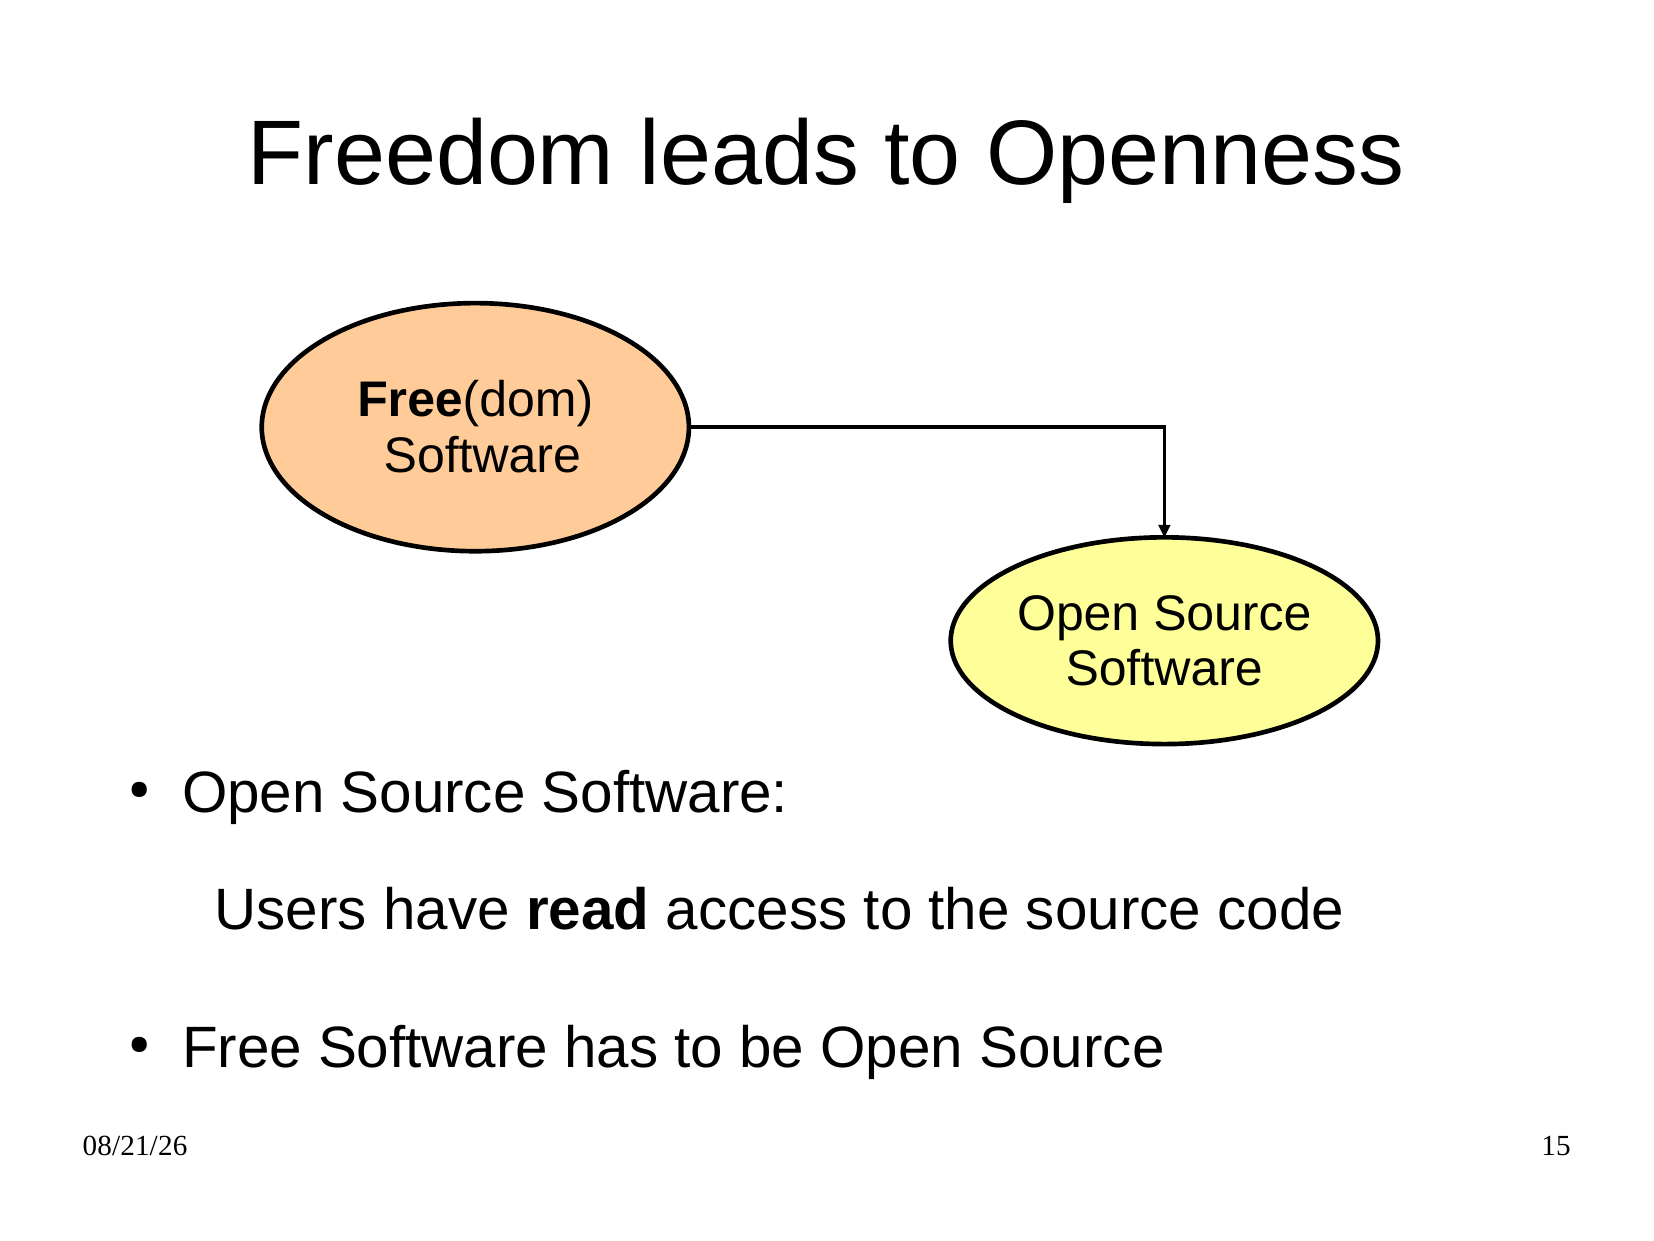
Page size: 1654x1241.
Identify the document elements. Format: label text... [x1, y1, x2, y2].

text_box Free(dom) Software [261, 303, 689, 552]
list Open Source Software: Users have read access to the source code Free Software has to be Open Source [96, 757, 1585, 1158]
title Freedom leads to Openness [82, 49, 1571, 257]
text_box Open Source Software [950, 537, 1378, 745]
